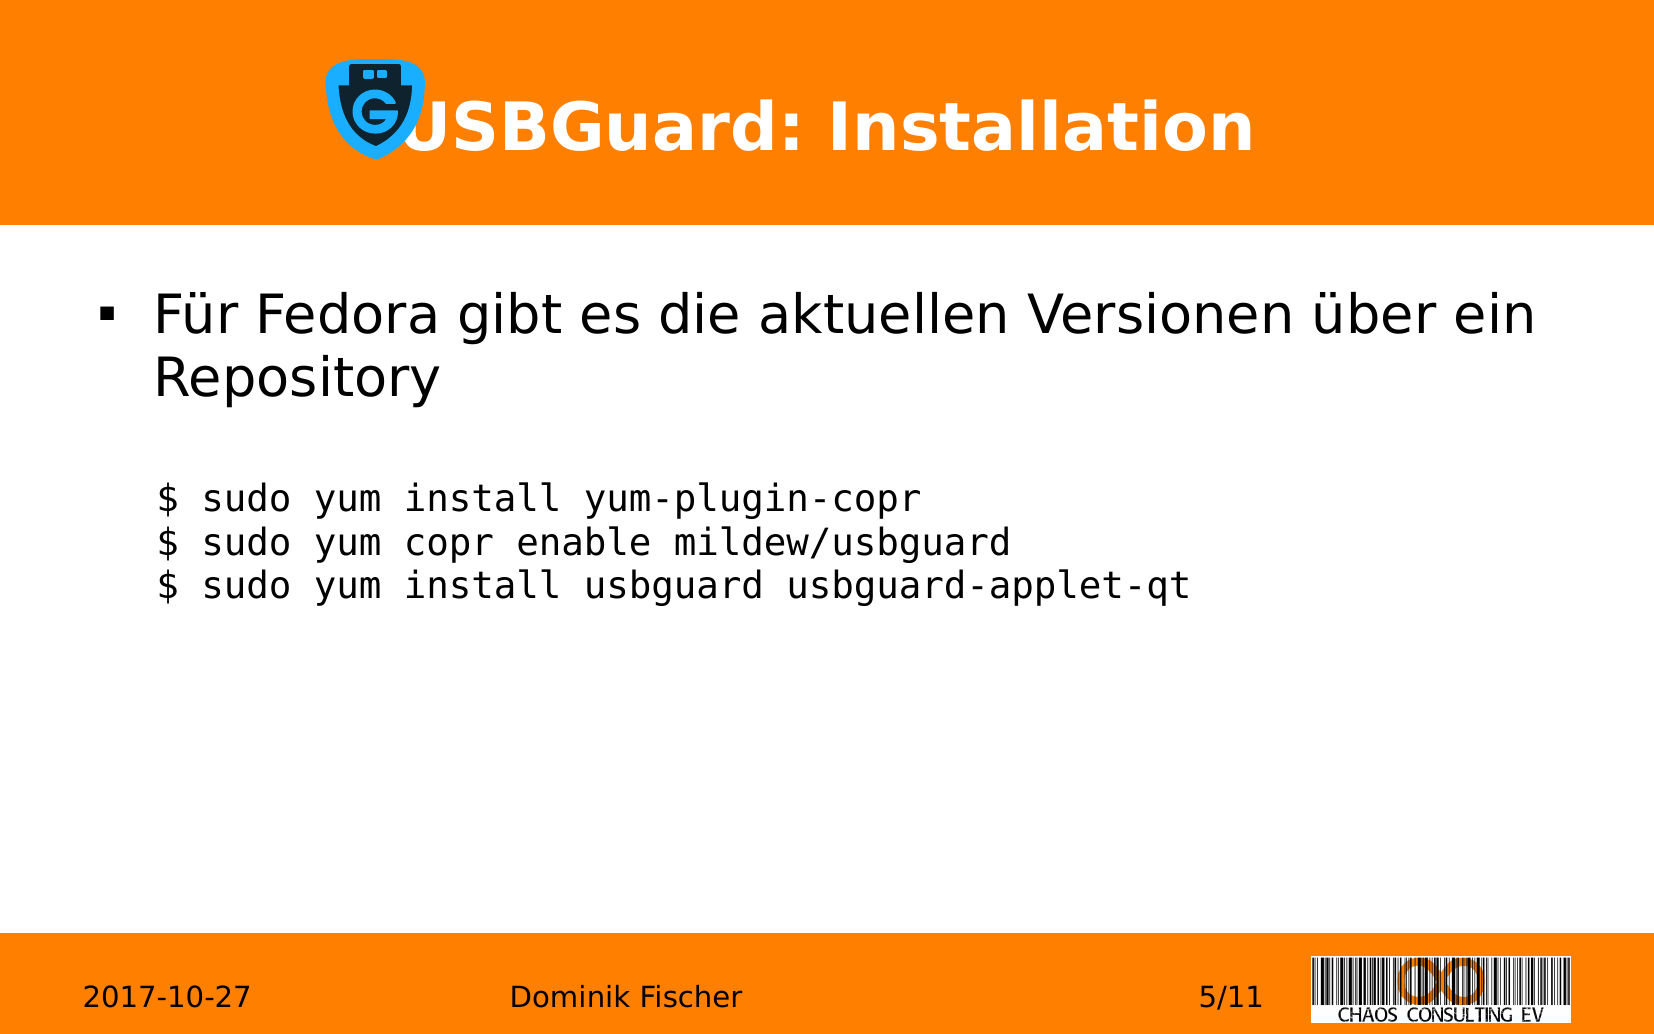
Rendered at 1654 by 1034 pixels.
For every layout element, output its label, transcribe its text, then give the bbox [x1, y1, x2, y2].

picture [1311, 956, 1571, 1023]
title USBGuard: Installation [82, 41, 1571, 214]
picture [325, 59, 426, 159]
list Für Fedora gibt es die aktuellen Versionen über ein Repository $ sudo yum install yum-plugin-copr $ sudo yum copr enable mildew/usbguard $ sudo yum install usbguard usbguard-applet-qt [82, 283, 1571, 883]
